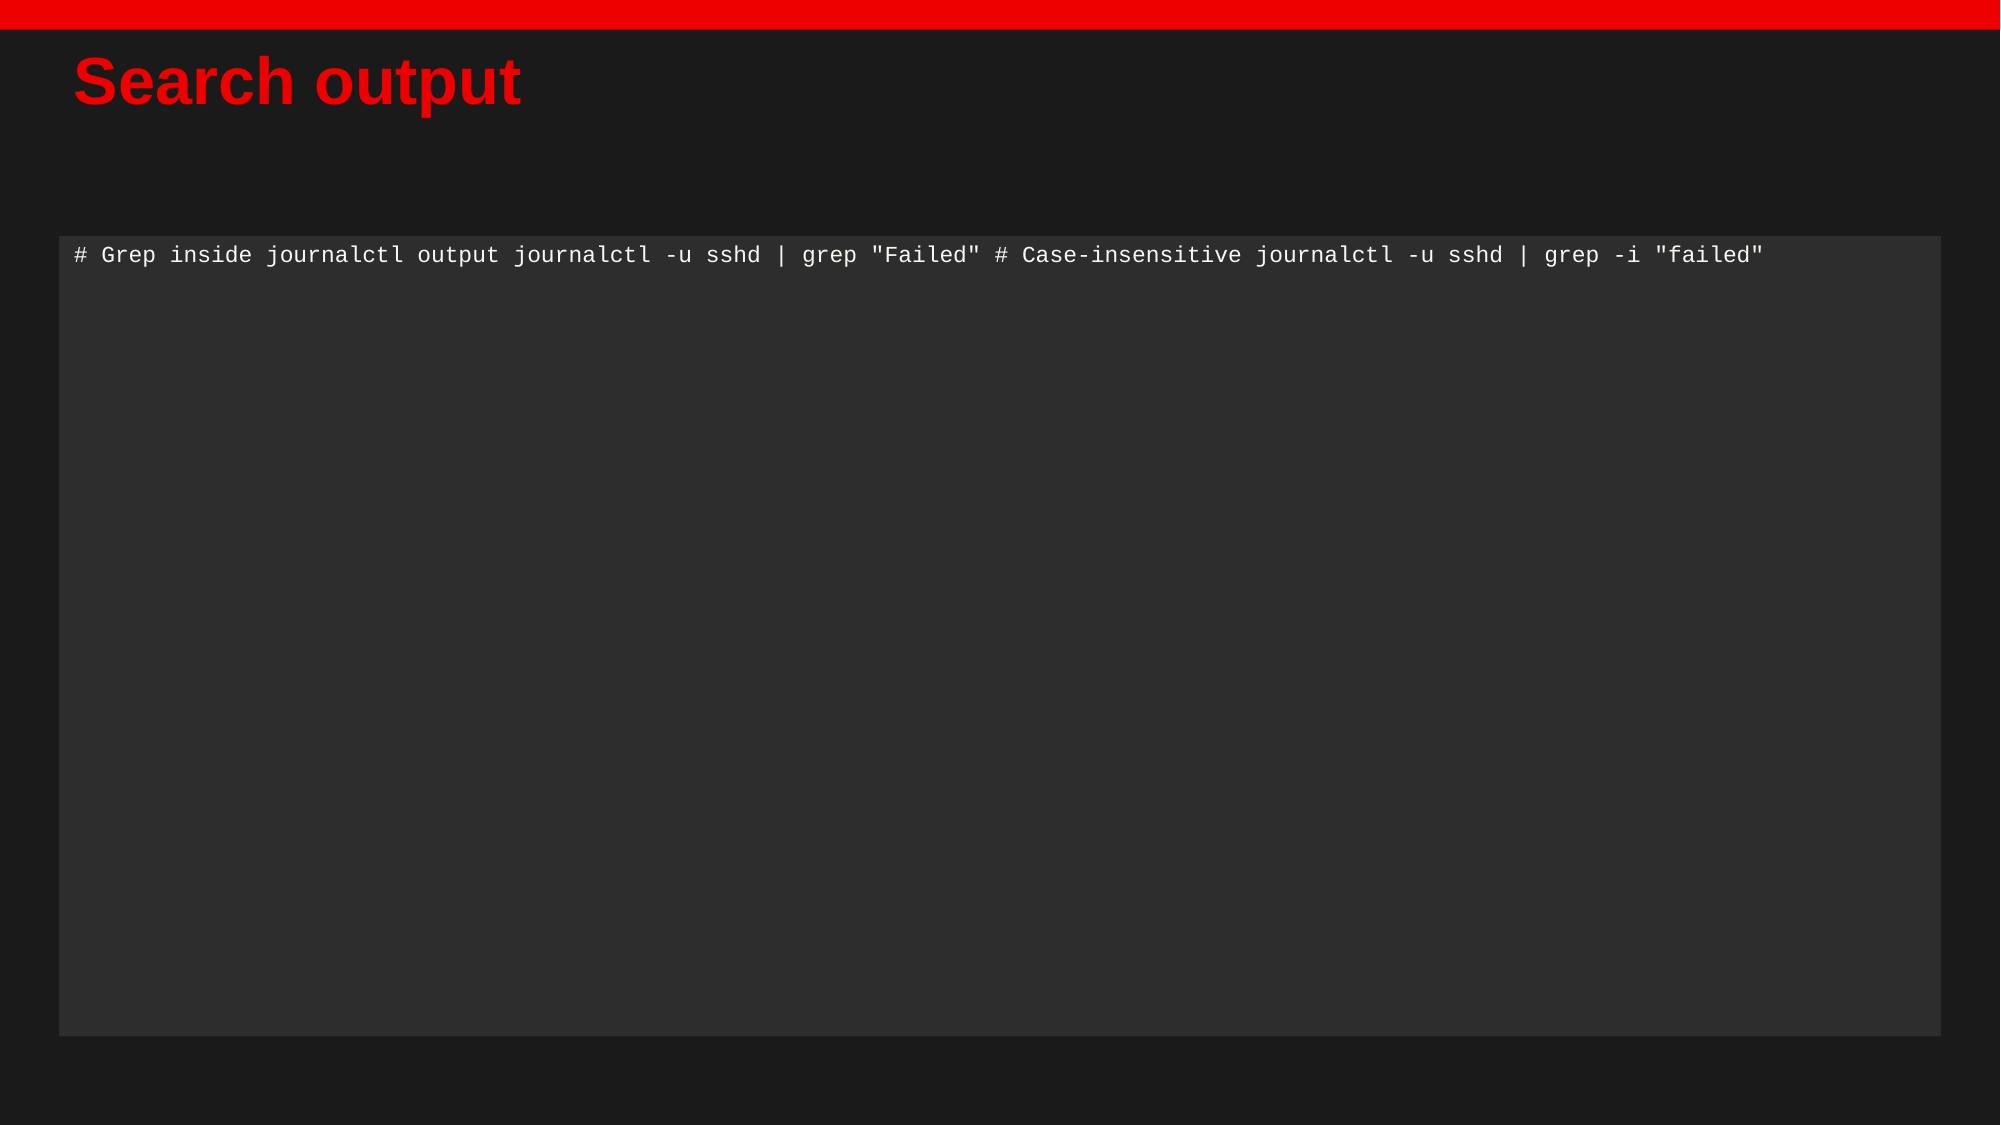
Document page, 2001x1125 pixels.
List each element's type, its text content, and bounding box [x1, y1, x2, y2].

text_box # Grep inside journalctl output journalctl -u sshd | grep "Failed" # Case-insensitive journalctl -u sshd | grep -i "failed" [59, 236, 1942, 1037]
text_box [0, 0, 2001, 30]
text_box Search output [59, 36, 1942, 208]
